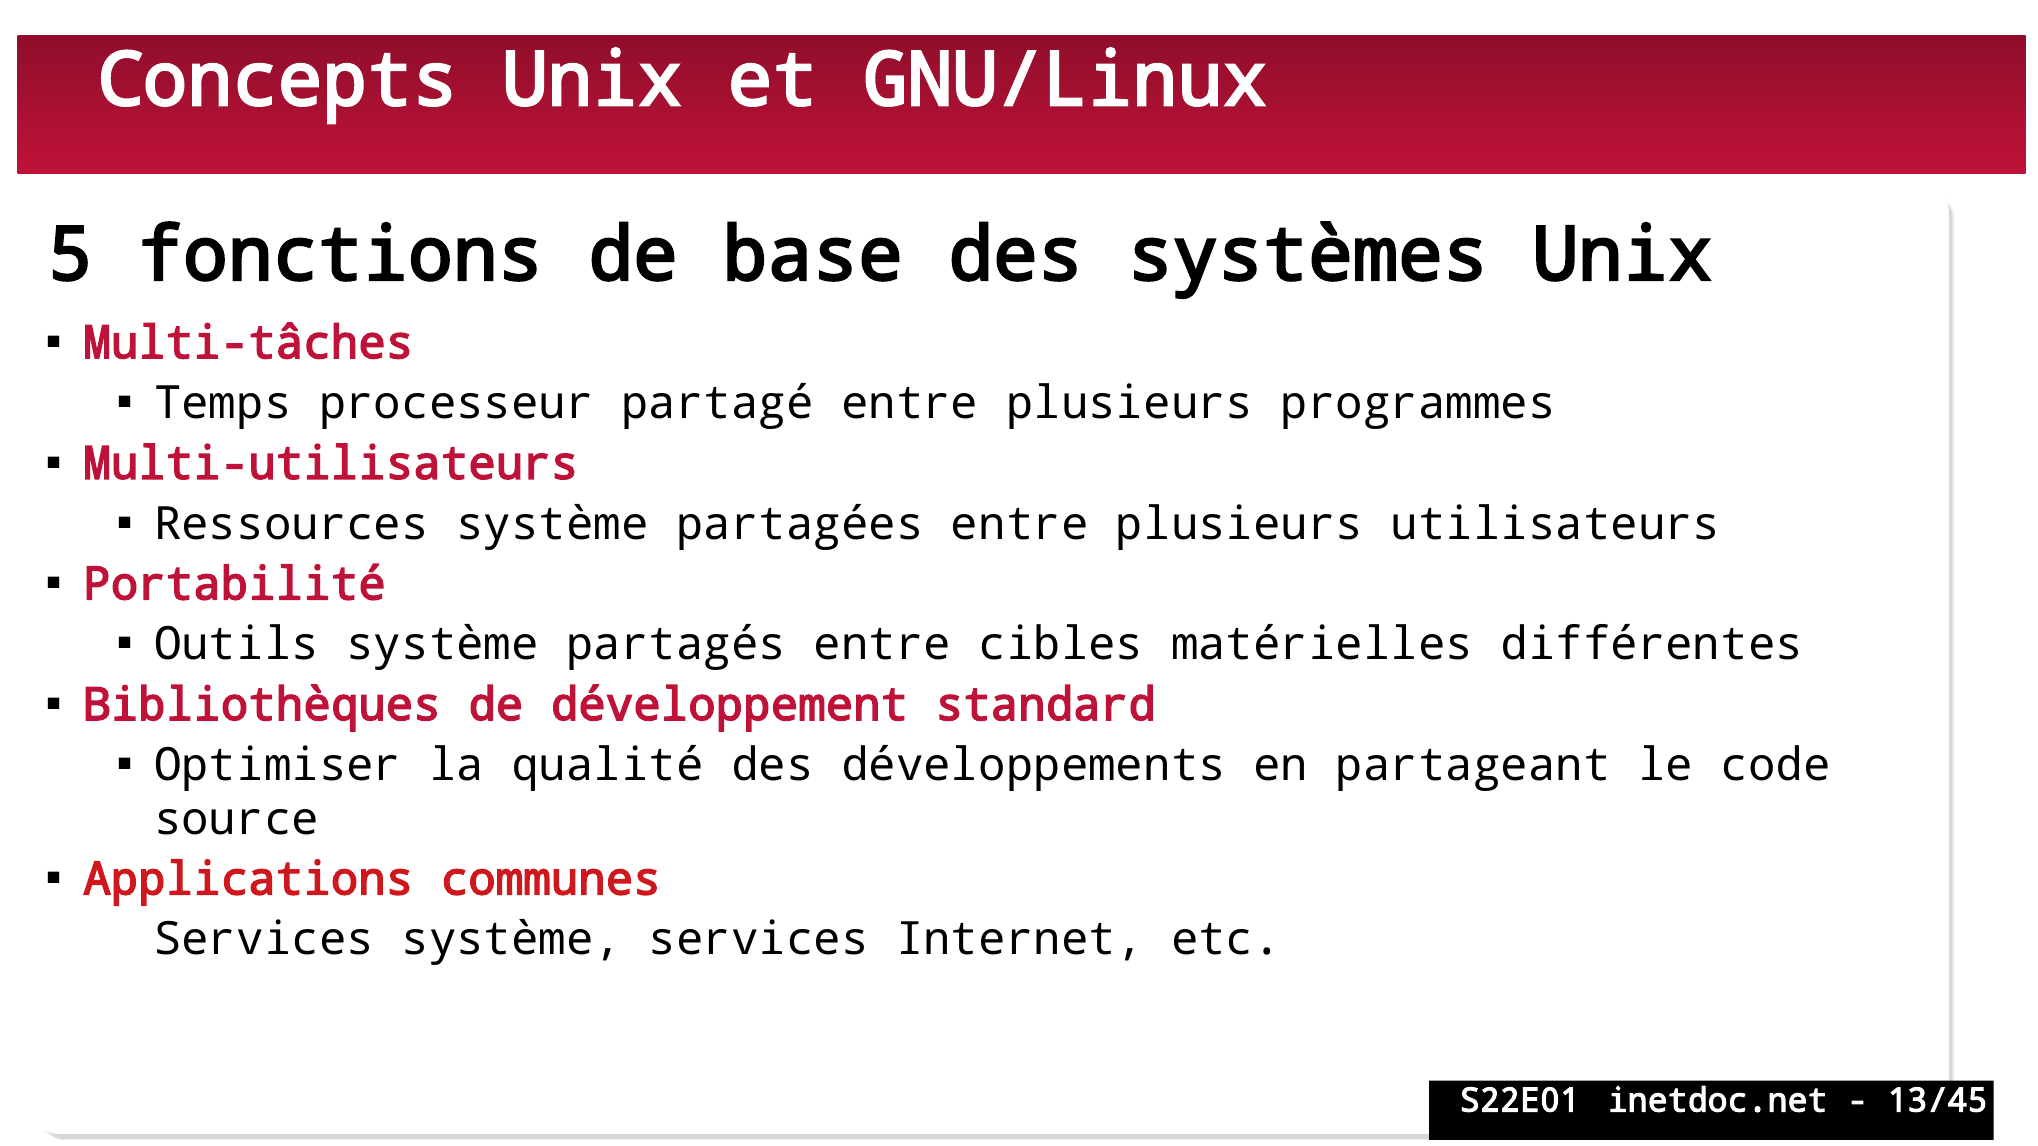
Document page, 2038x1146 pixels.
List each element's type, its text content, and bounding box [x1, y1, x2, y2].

text_box S22E01 inetdoc.net - 45/45 [1429, 1080, 1994, 1140]
text_box Concepts Unix et GNU/Linux [17, 35, 2026, 174]
text_box 5 fonctions de base des systèmes Unix Multi-tâches Temps processeur partagé entre plusieurs programmes Multi-utilisateurs Ressources système partagées entre plusieurs utilisateurs Portabilité Outils système partagés entre cibles matérielles différentes Bibliothèques de développement standard Optimiser la qualité des développements en partageant le code source Applications communes Services système, services Internet, etc. [35, 188, 1949, 1134]
